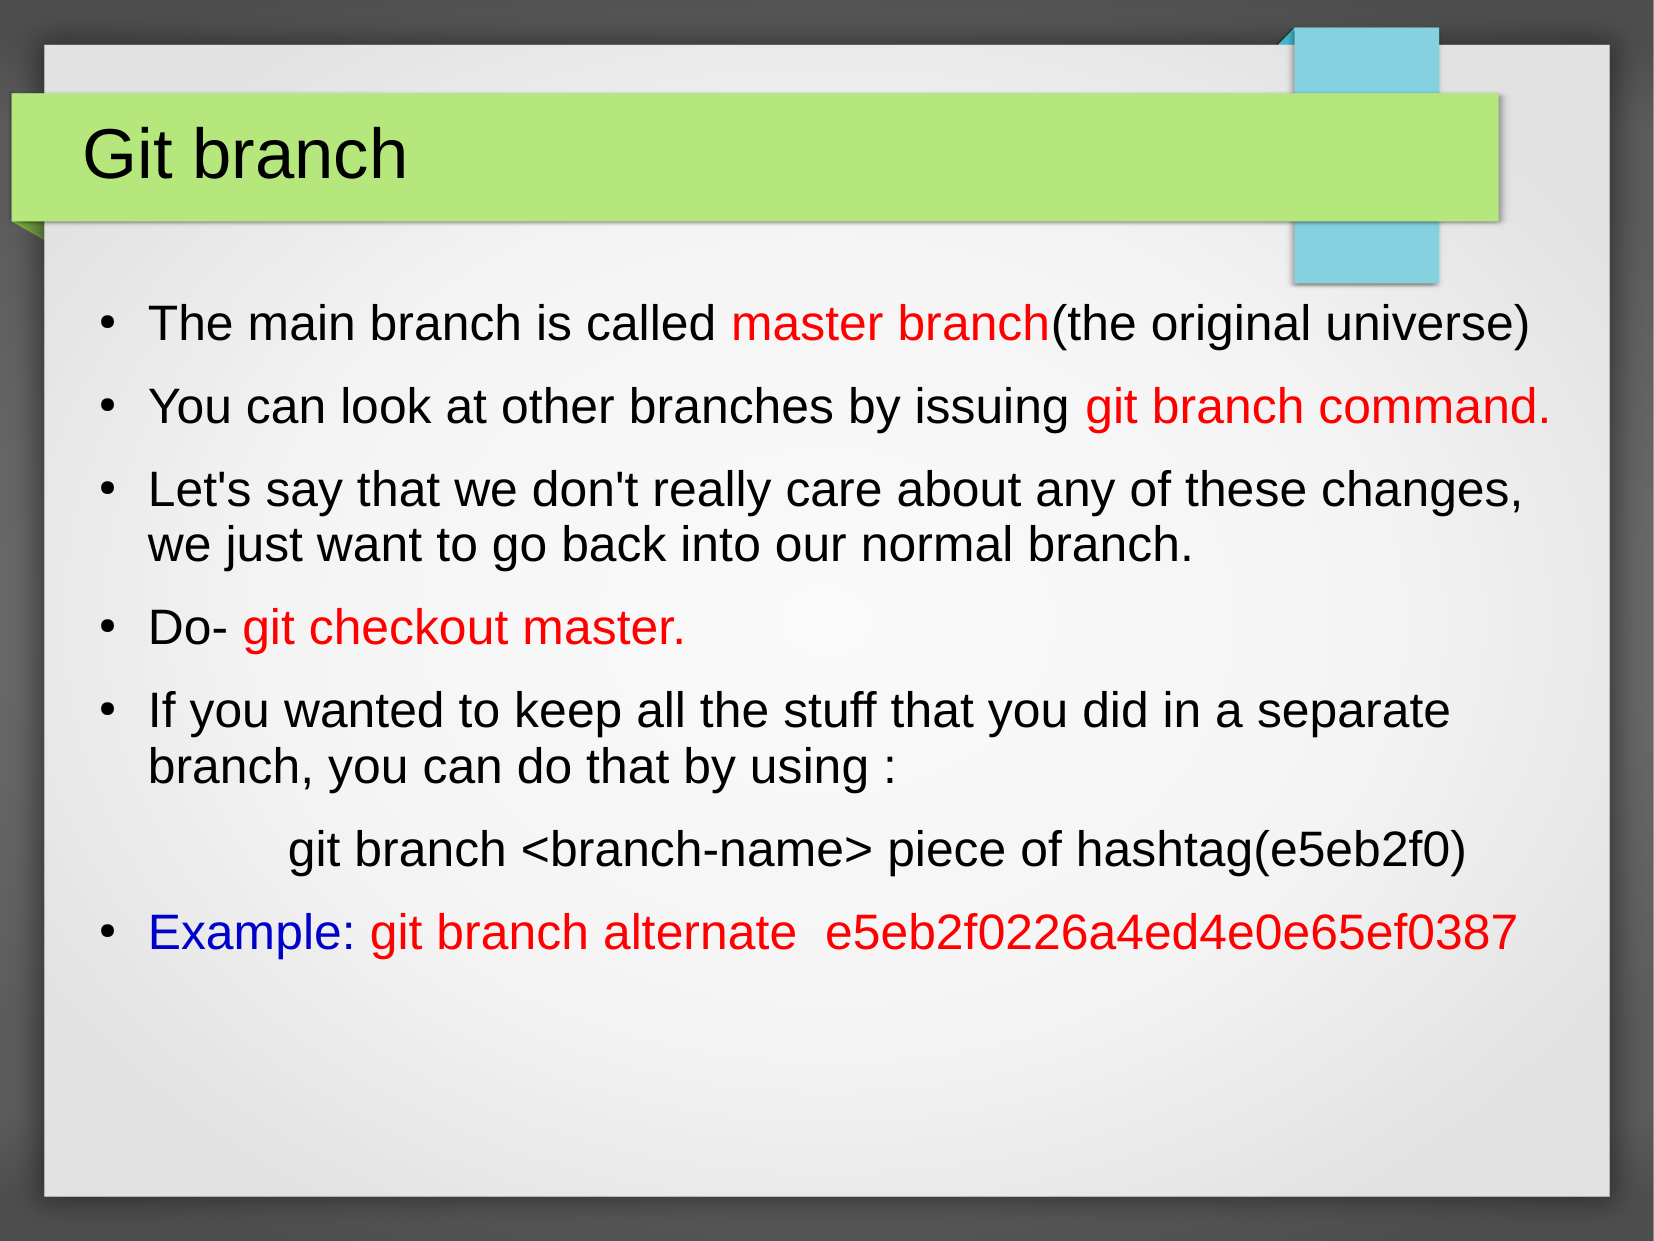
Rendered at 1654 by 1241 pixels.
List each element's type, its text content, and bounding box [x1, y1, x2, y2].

list The main branch is called master branch(the original universe) You can look at other branches by issuing git branch command. Let's say that we don't really care about any of these changes, we just want to go back into our normal branch. Do- git checkout master. If you wanted to keep all the stuff that you did in a separate branch, you can do that by using : git branch <branch-name> piece of hashtag(e5eb2f0) Example: git branch alternate e5eb2f0226a4ed4e0e65ef0387 [82, 295, 1571, 1015]
title Git branch [82, 94, 1264, 213]
picture [0, 0, 1654, 1241]
